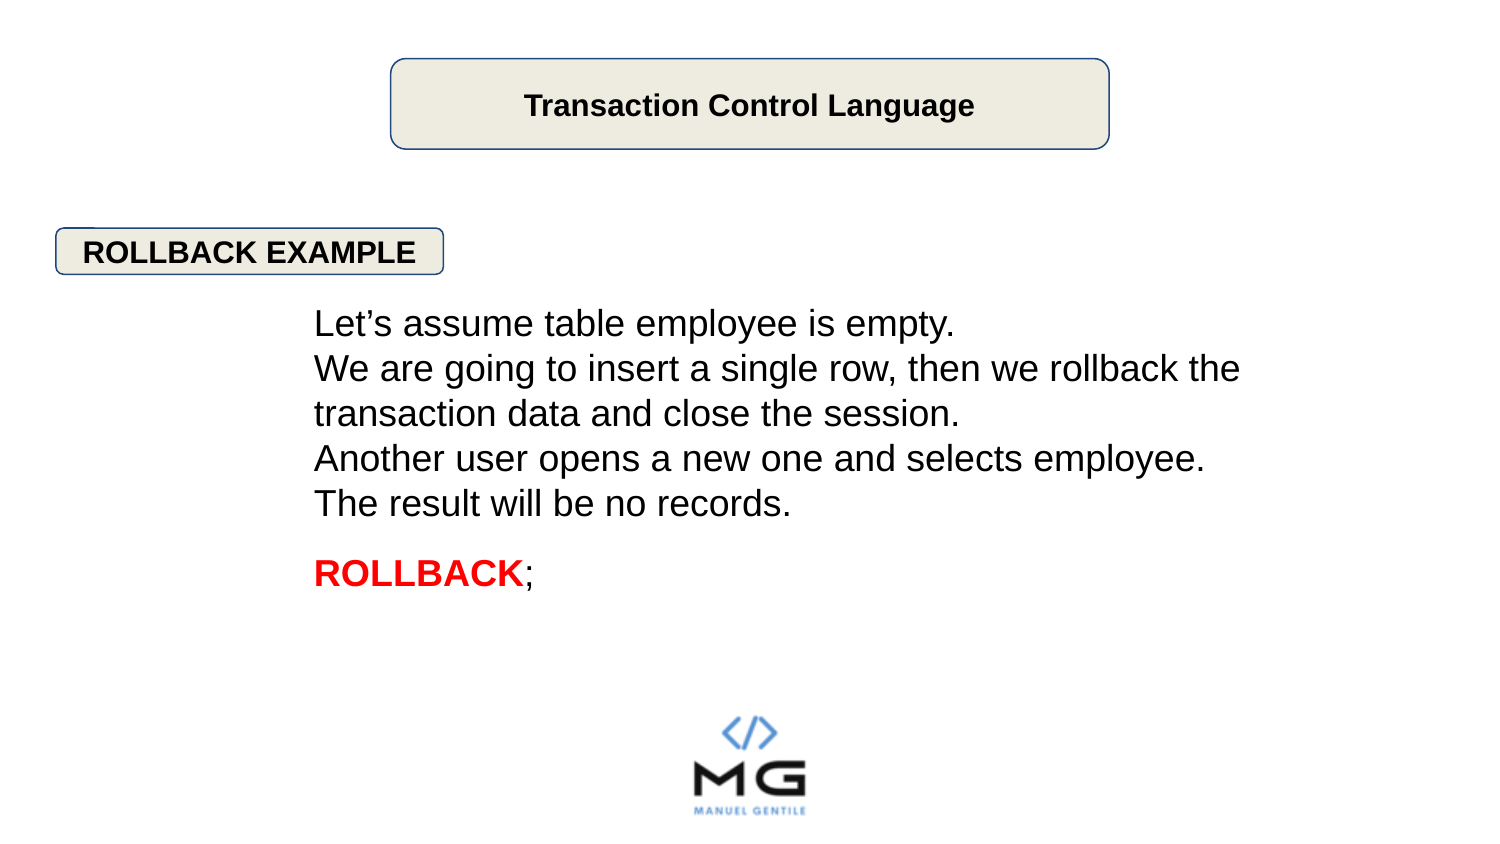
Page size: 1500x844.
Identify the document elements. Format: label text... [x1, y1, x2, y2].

picture [671, 687, 829, 844]
text_box Let’s assume table employee is empty. We are going to insert a single row, then we rollback the transaction data and close the session. Another user opens a new one and selects employee. The result will be no records. [298, 283, 1422, 534]
text_box ROLLBACK EXAMPLE [55, 228, 444, 275]
text_box ROLLBACK; [298, 534, 1451, 604]
text_box Transaction Control Language [390, 58, 1110, 150]
